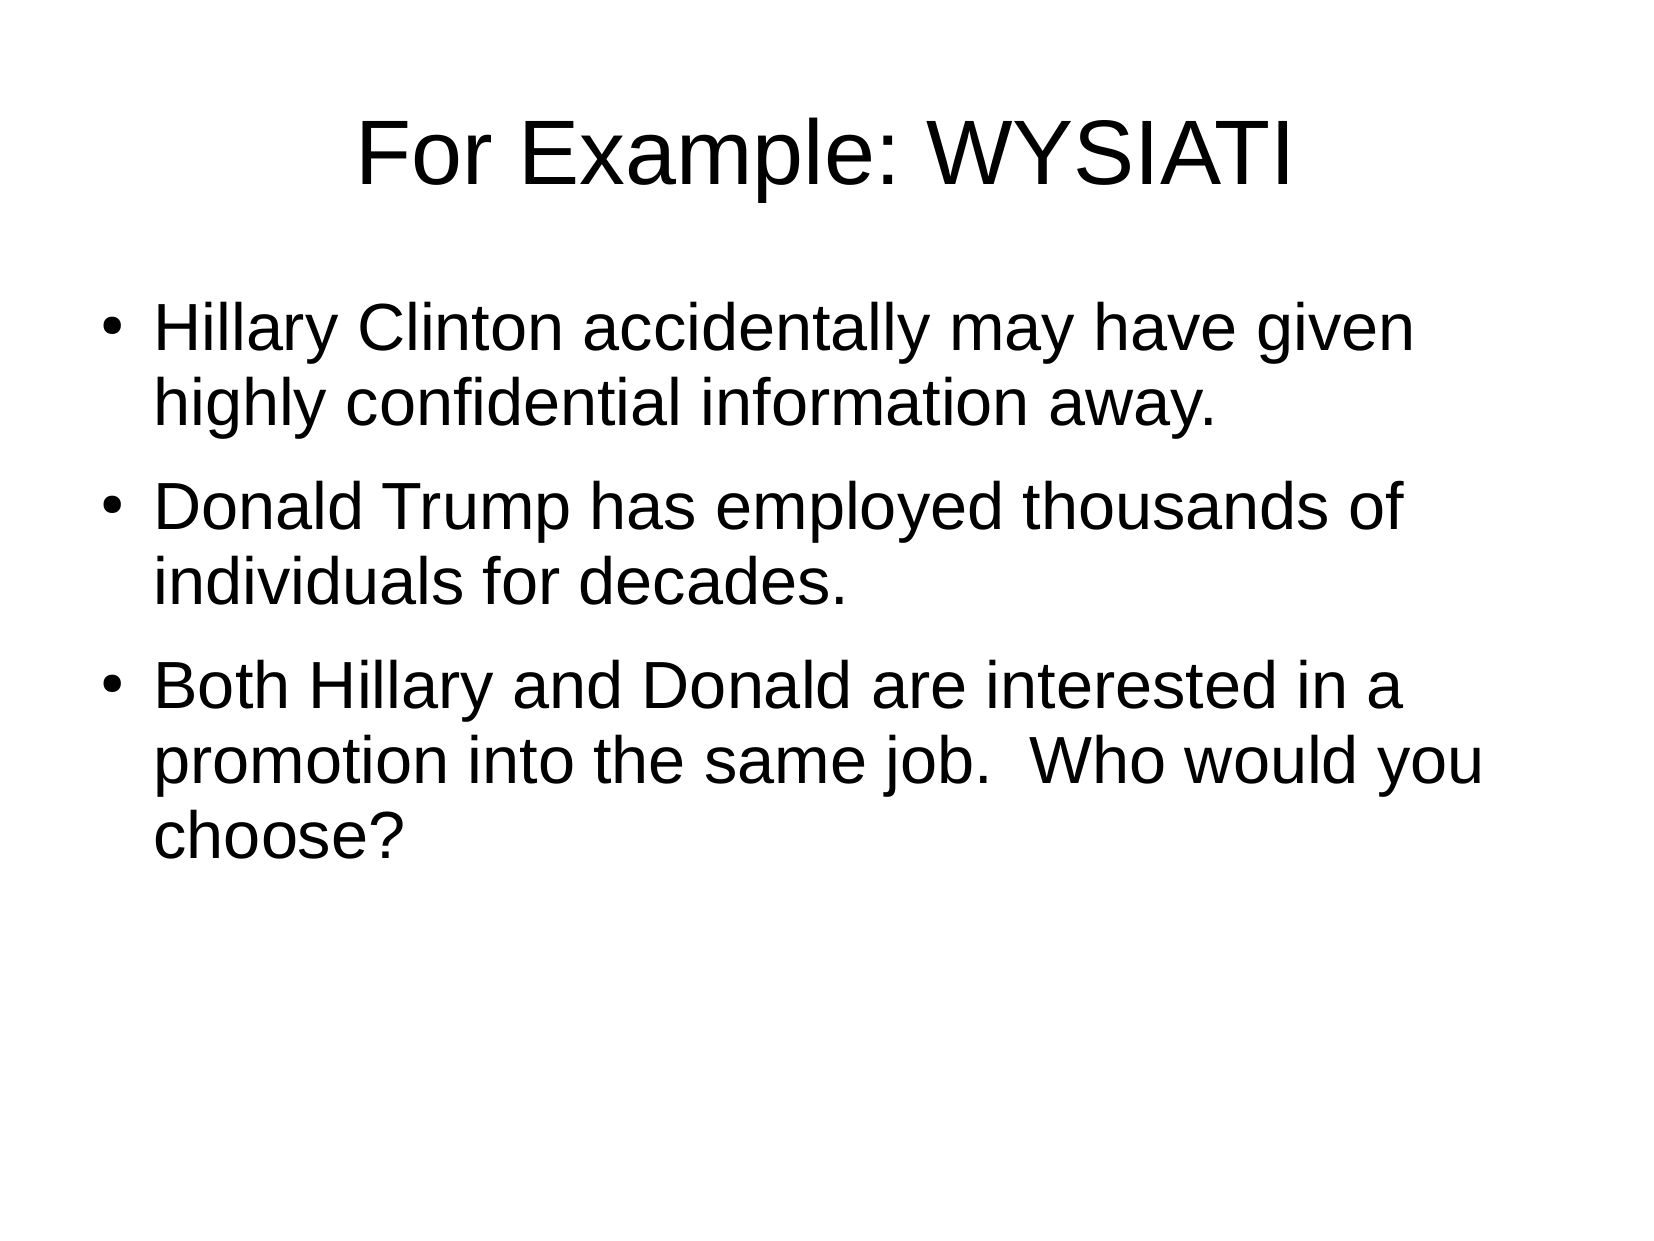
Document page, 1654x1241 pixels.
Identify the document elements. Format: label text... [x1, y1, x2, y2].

title For Example: WYSIATI [82, 49, 1571, 257]
list Hillary Clinton accidentally may have given highly confidential information away. Donald Trump has employed thousands of individuals for decades. Both Hillary and Donald are interested in a promotion into the same job. Who would you choose? [82, 290, 1571, 1010]
